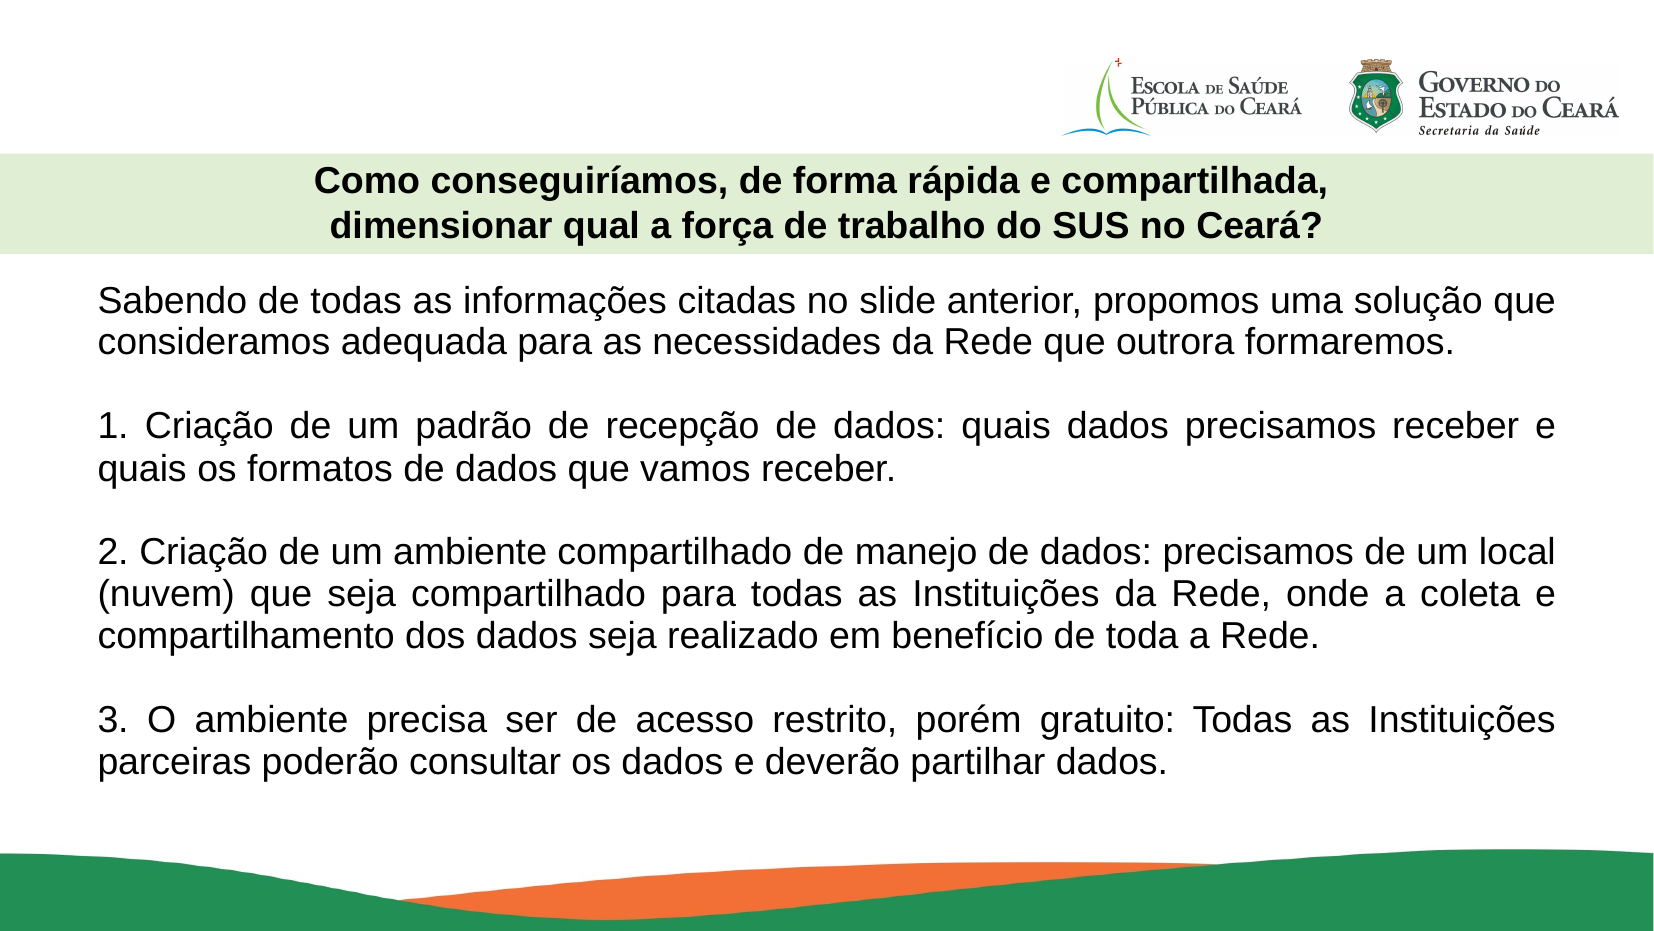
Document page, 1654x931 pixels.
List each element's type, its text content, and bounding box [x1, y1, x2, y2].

text_box Sabendo de todas as informações citadas no slide anterior, propomos uma solução que consideramos adequada para as necessidades da Rede que outrora formaremos. 1. Criação de um padrão de recepção de dados: quais dados precisamos receber e quais os formatos de dados que vamos receber. 2. Criação de um ambiente compartilhado de manejo de dados: precisamos de um local (nuvem) que seja compartilhado para todas as Instituições da Rede, onde a coleta e compartilhamento dos dados seja realizado em benefício de toda a Rede. 3. O ambiente precisa ser de acesso restrito, porém gratuito: Todas as Instituições parceiras poderão consultar os dados e deverão partilhar dados. [82, 271, 1571, 829]
picture [0, 808, 1654, 931]
picture [1061, 58, 1619, 136]
title Como conseguiríamos, de forma rápida e compartilhada, dimensionar qual a força de trabalho do SUS no Ceará? [0, 153, 1654, 254]
